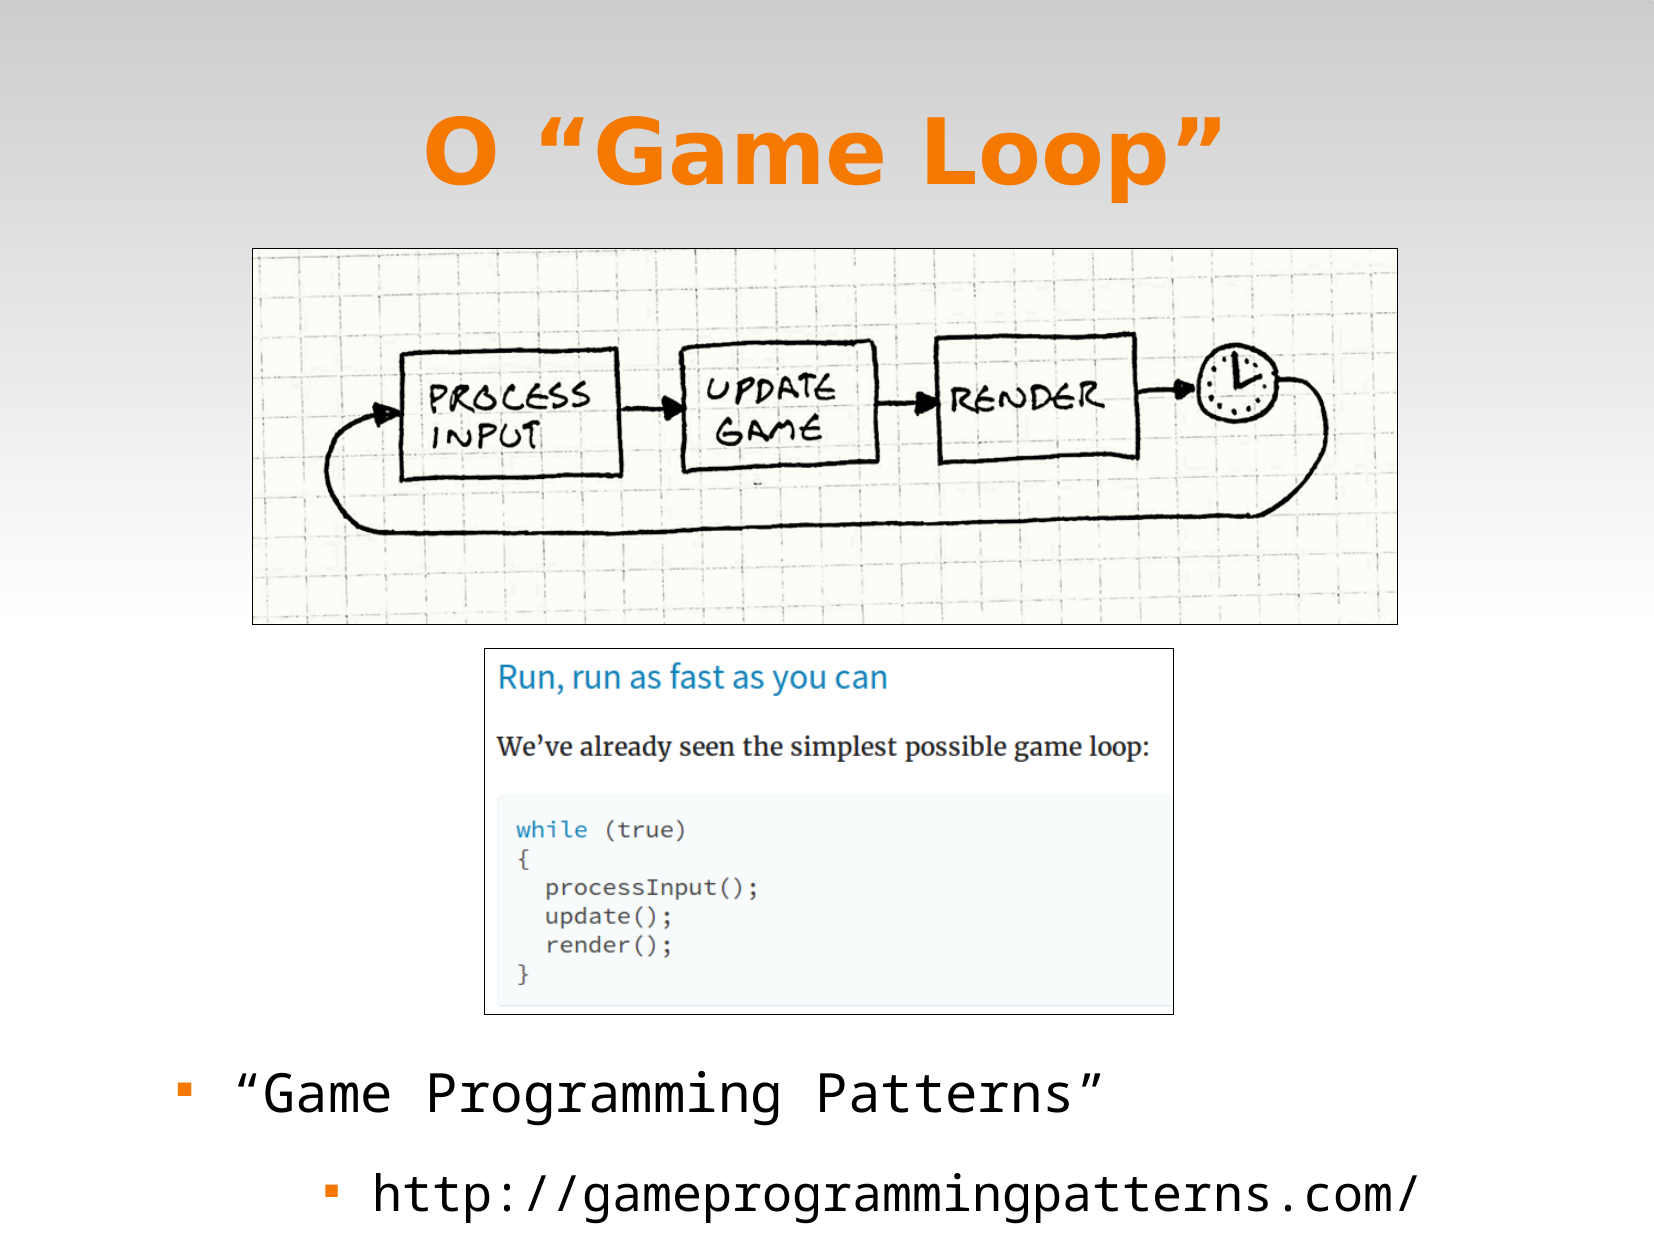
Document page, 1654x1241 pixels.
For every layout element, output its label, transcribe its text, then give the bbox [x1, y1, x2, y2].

picture [252, 248, 1398, 625]
title O “Game Loop” [82, 49, 1571, 257]
list “Game Programming Patterns” http://gameprogrammingpatterns.com/ [89, 1054, 1576, 1203]
picture [484, 648, 1174, 1015]
